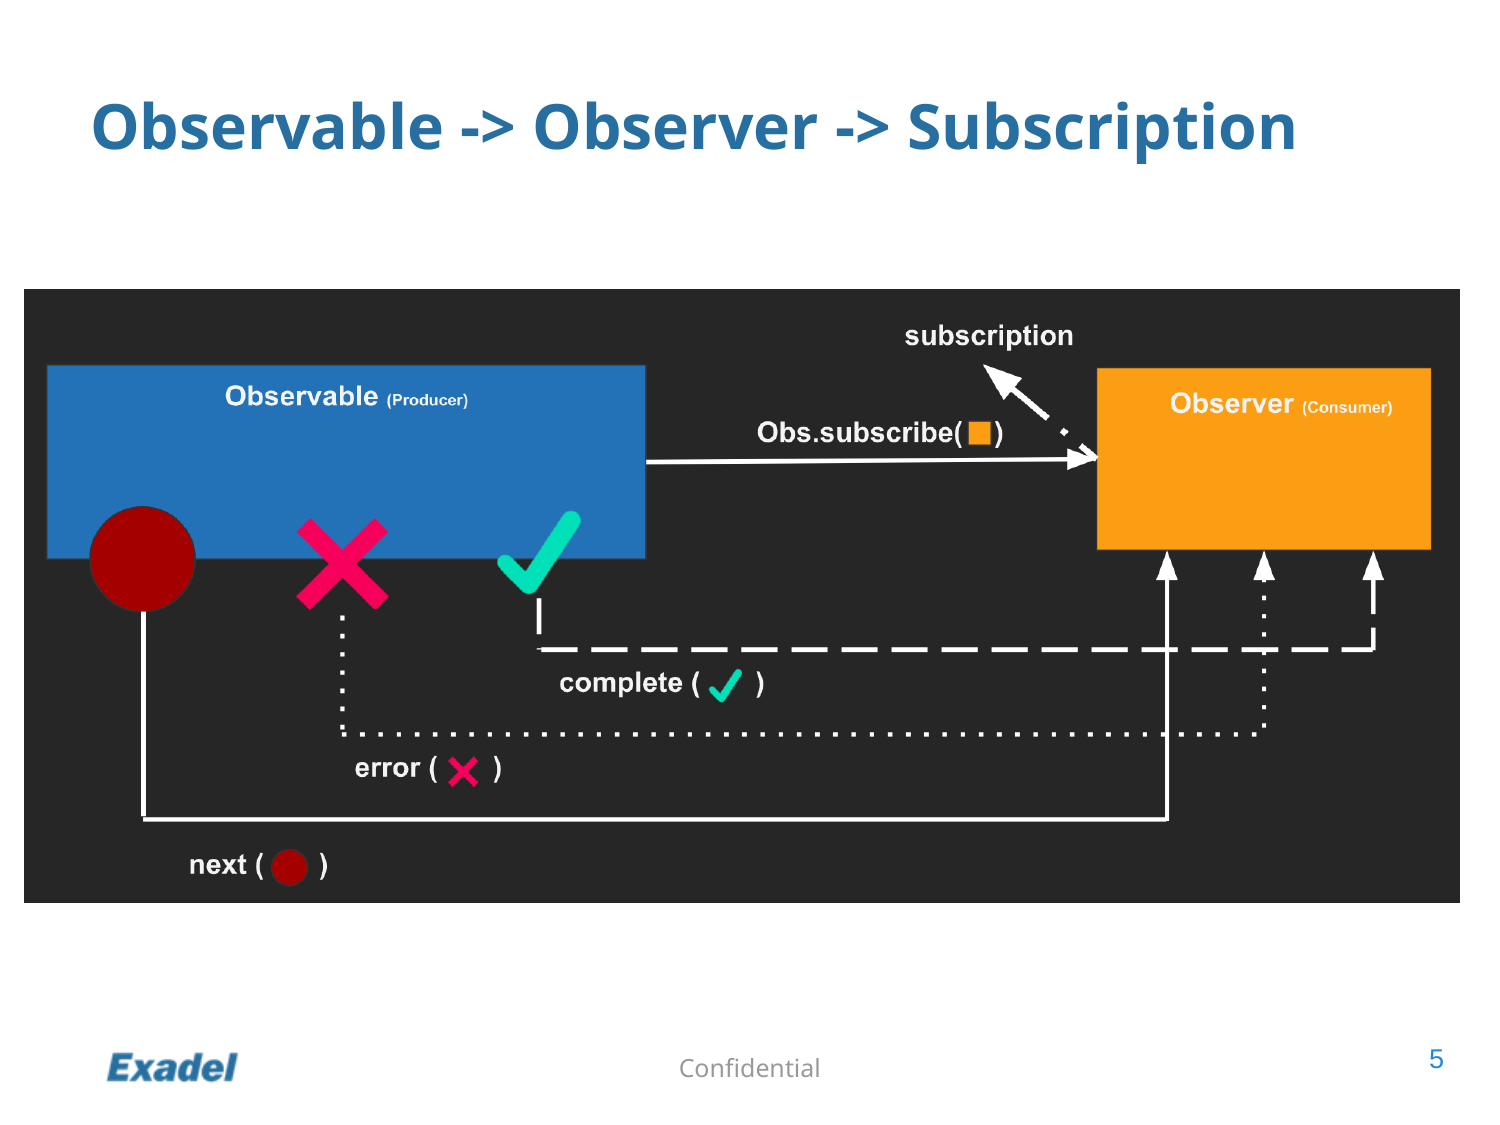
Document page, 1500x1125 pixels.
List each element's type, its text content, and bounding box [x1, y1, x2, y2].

title Observable -> Observer -> Subscription [75, 57, 1425, 178]
picture [75, 1039, 282, 1102]
picture [24, 289, 1460, 903]
slide_number <number> [1369, 1014, 1460, 1101]
